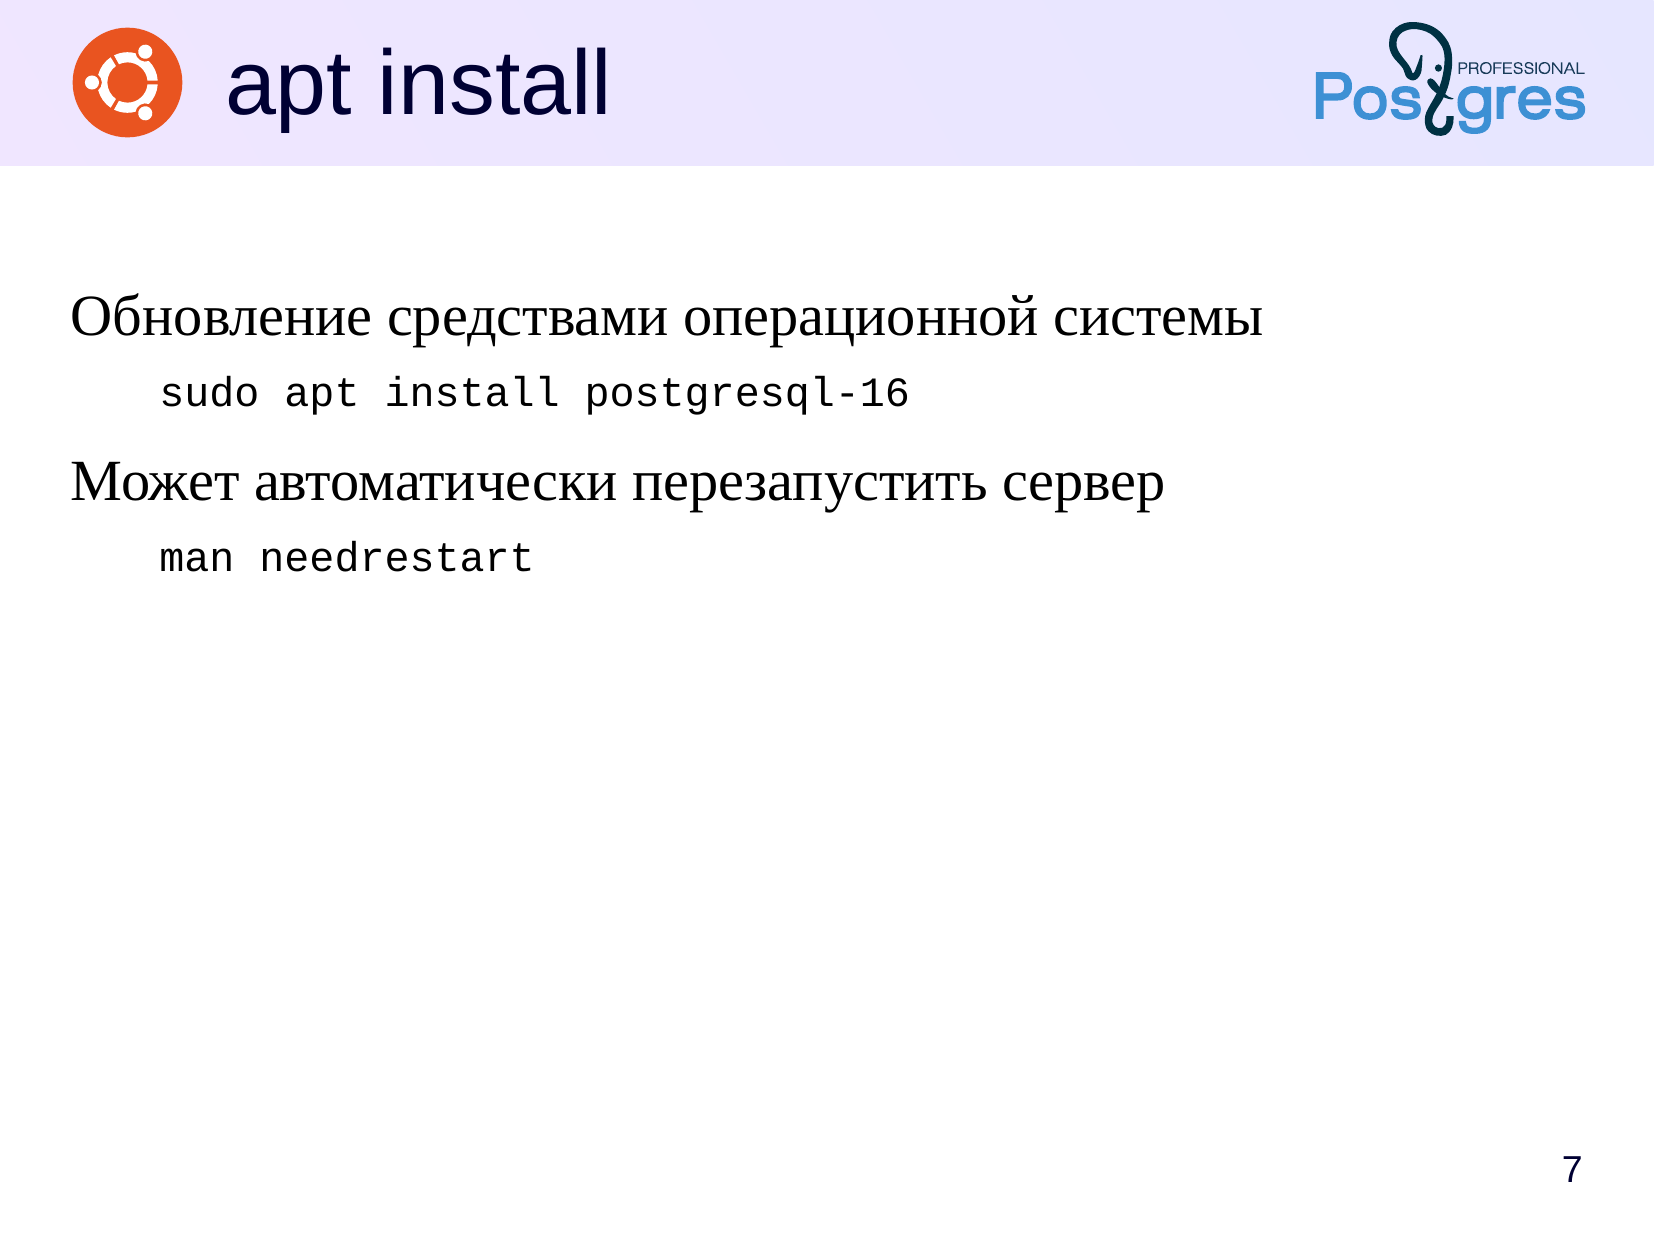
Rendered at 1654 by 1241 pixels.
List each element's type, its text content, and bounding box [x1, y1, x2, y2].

picture [45, 0, 211, 166]
list Обновление средствами операционной системы sudo apt install postgresql-16 Может автоматически перезапустить сервер man needrestart [70, 283, 1583, 1140]
title аpt install [225, 31, 1241, 135]
